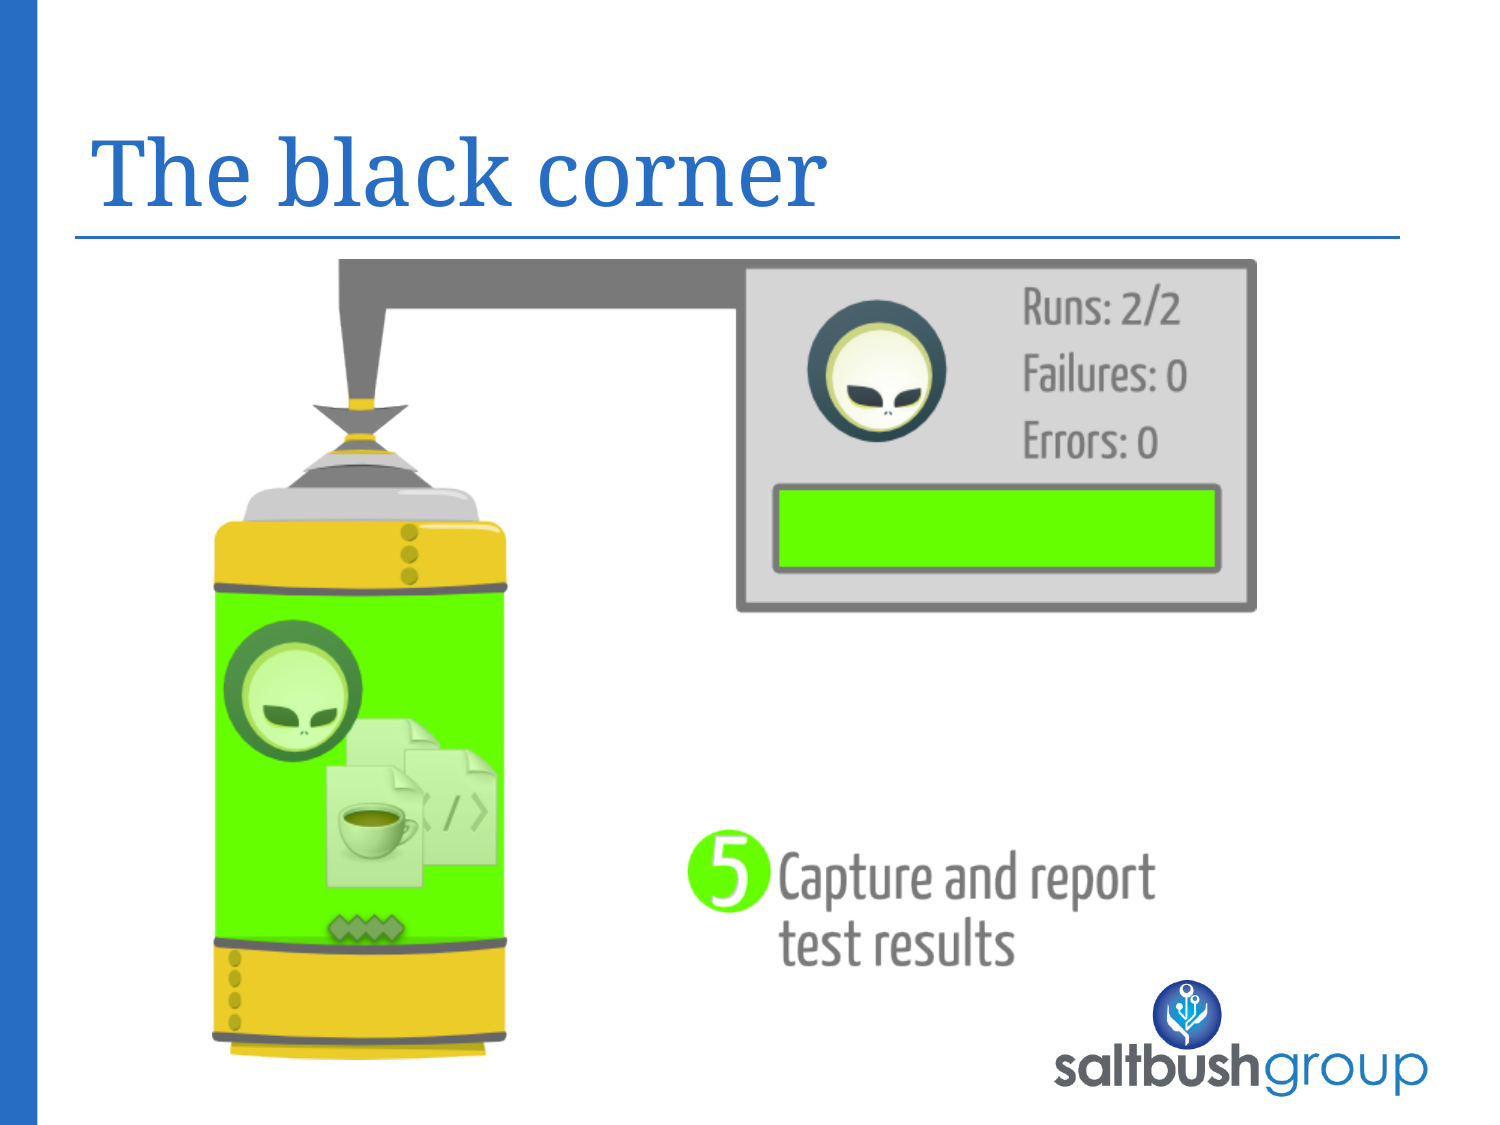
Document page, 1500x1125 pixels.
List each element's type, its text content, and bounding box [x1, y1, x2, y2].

picture [212, 259, 1430, 1102]
title The black corner [75, 45, 1430, 233]
